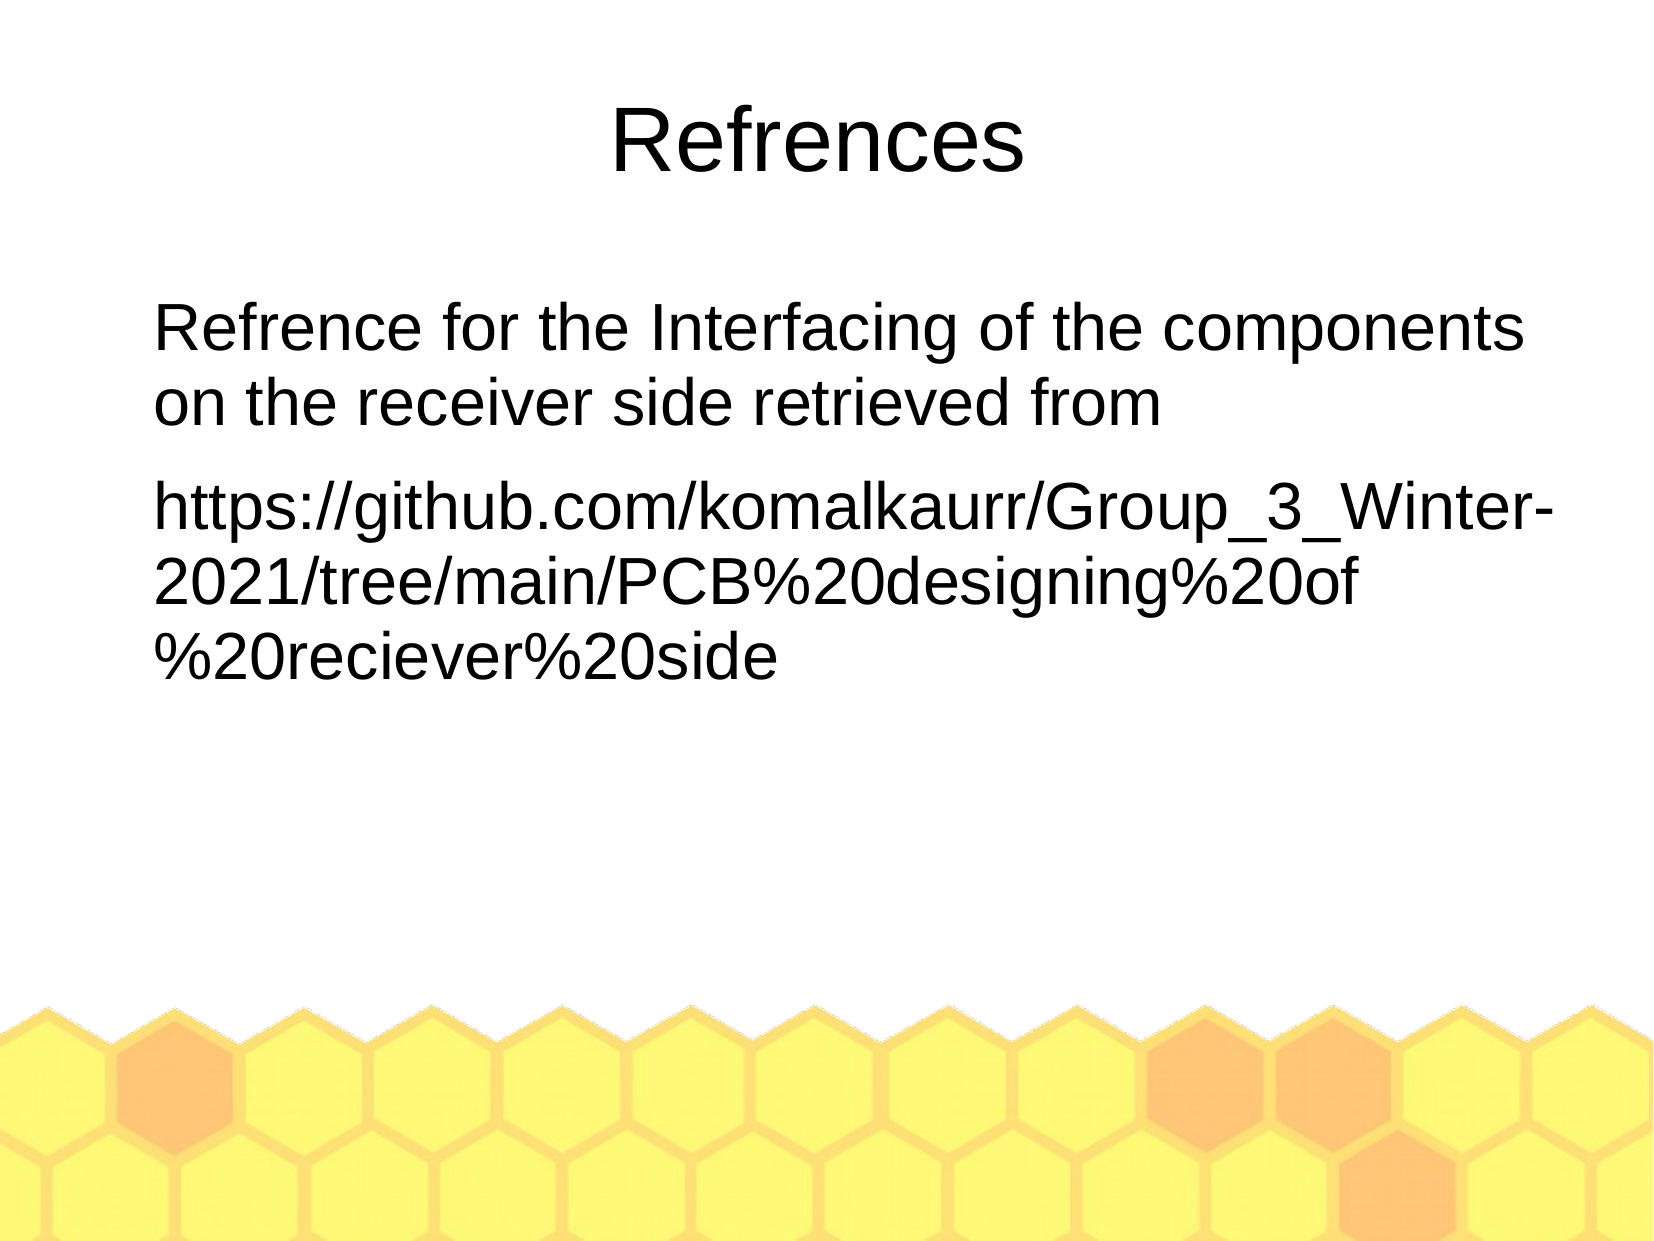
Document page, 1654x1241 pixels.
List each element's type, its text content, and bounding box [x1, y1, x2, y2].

title Refrences [74, 36, 1563, 244]
list Refrence for the Interfacing of the components on the receiver side retrieved from https://github.com/komalkaurr/Group_3_Winter-2021/tree/main/PCB%20designing%20of%20reciever%20side [82, 290, 1571, 1010]
picture [0, 1001, 1654, 1241]
